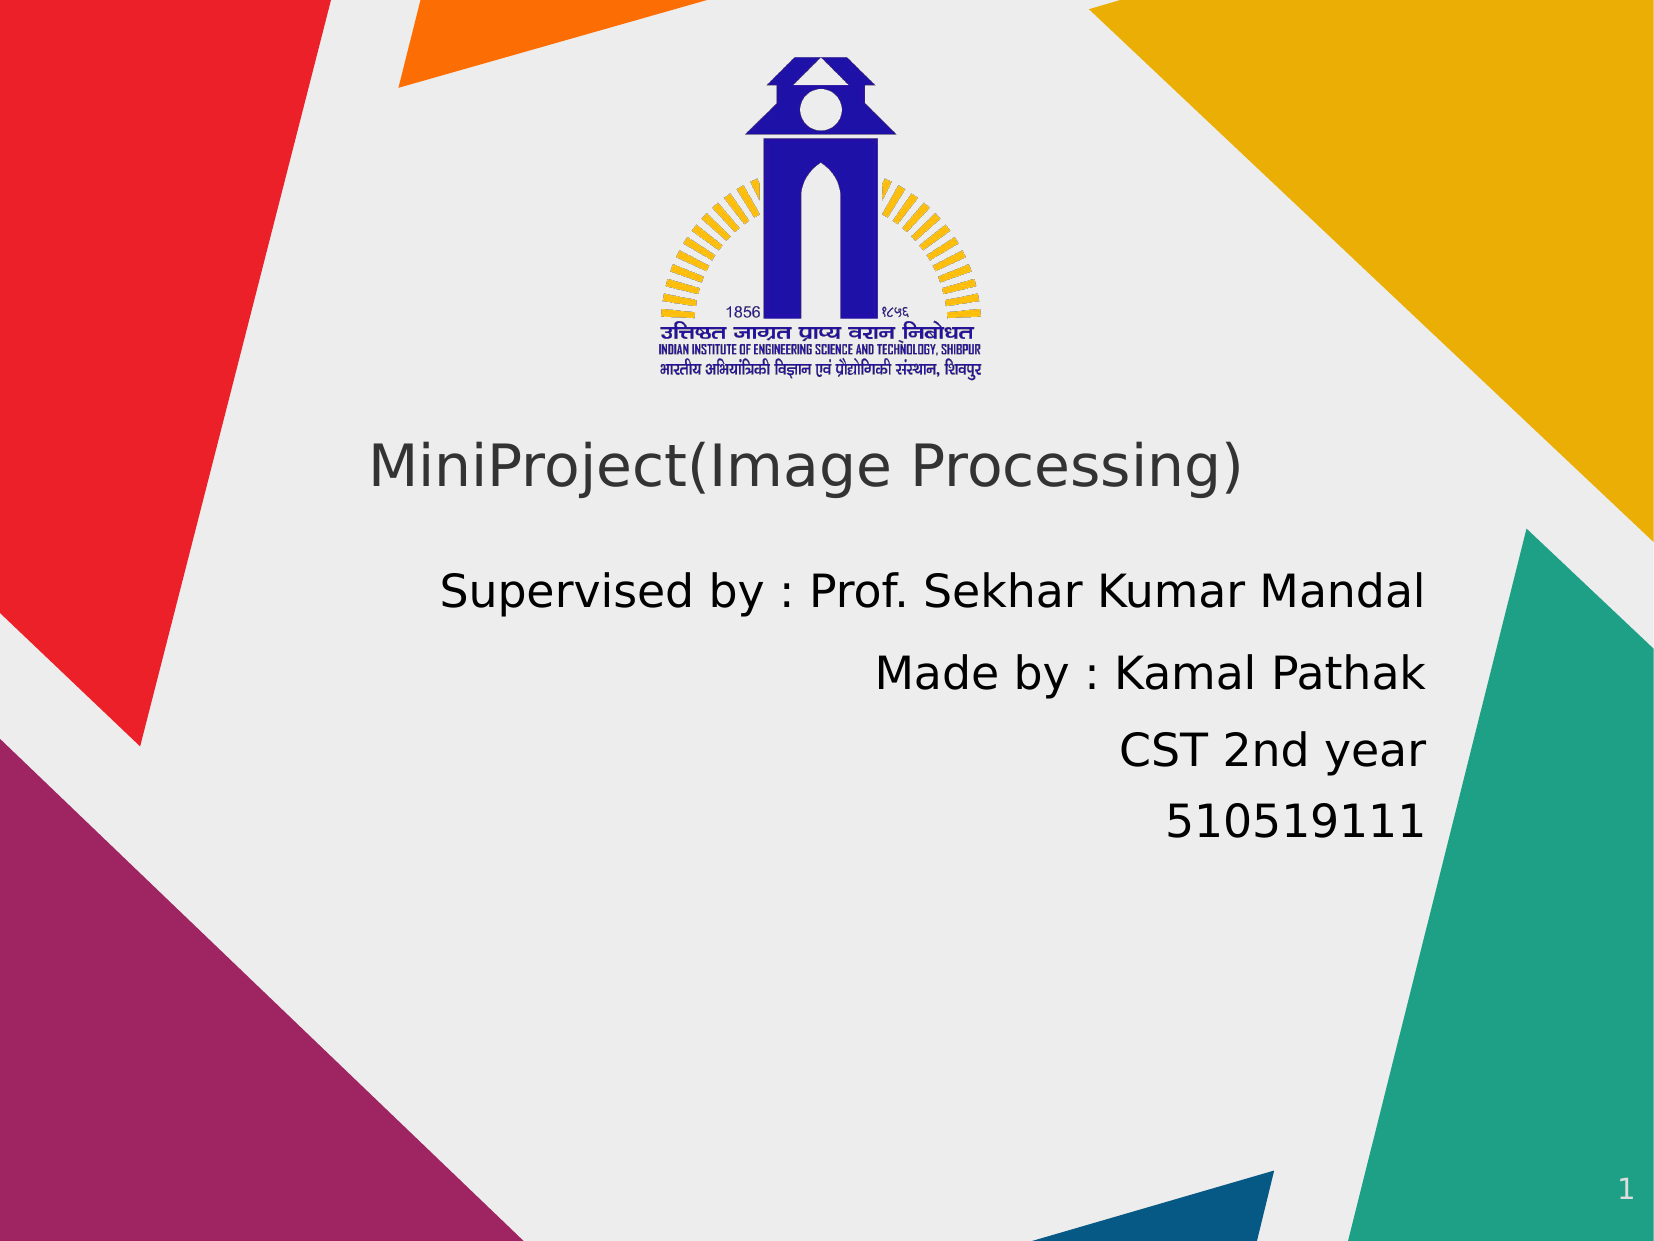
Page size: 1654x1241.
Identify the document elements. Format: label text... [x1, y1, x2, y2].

title MiniProject(Image Processing) [94, 401, 1519, 599]
text_box Supervised by : Prof. Sekhar Kumar Mandal Made by : Kamal Pathak CST 2nd year 510519111 [236, 557, 1441, 1241]
picture [649, 47, 993, 390]
